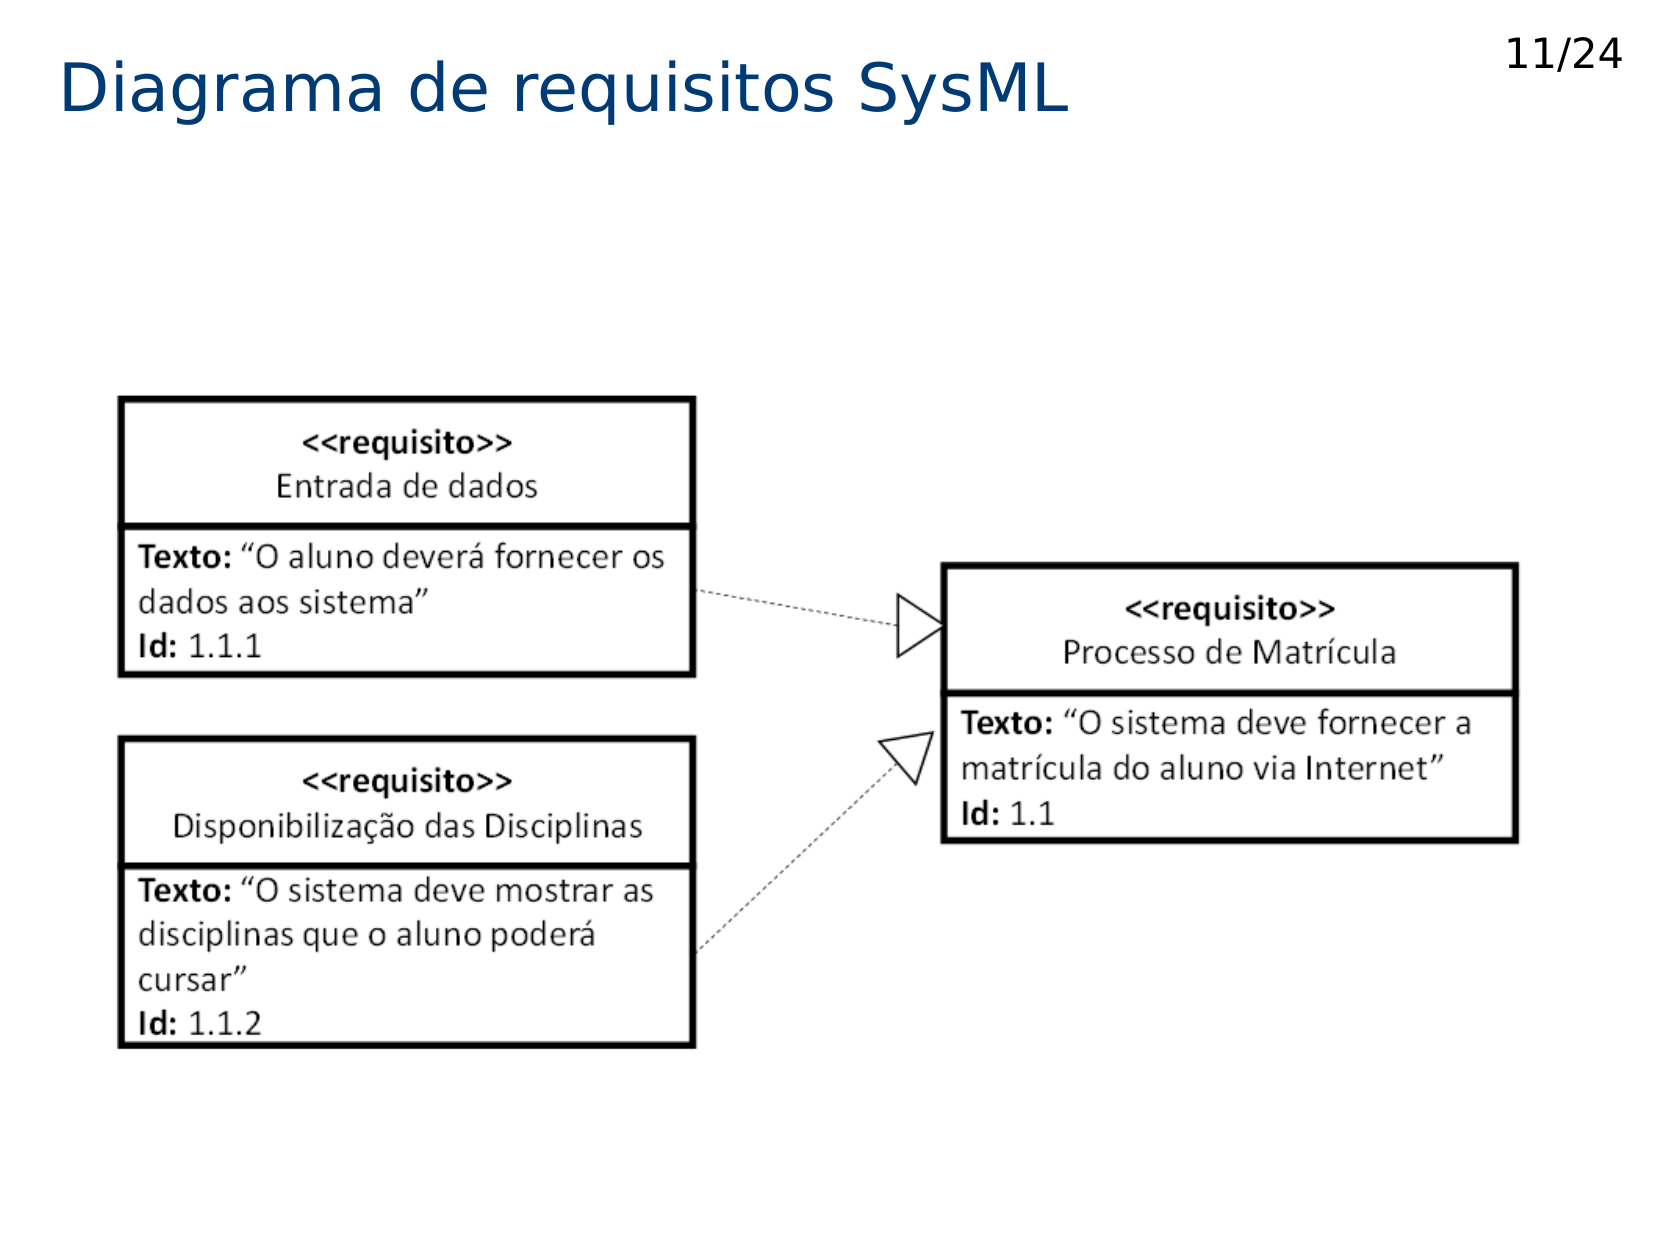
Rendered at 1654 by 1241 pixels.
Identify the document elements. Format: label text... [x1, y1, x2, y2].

title Diagrama de requisitos SysML [59, 29, 1506, 148]
picture [108, 385, 1541, 1057]
